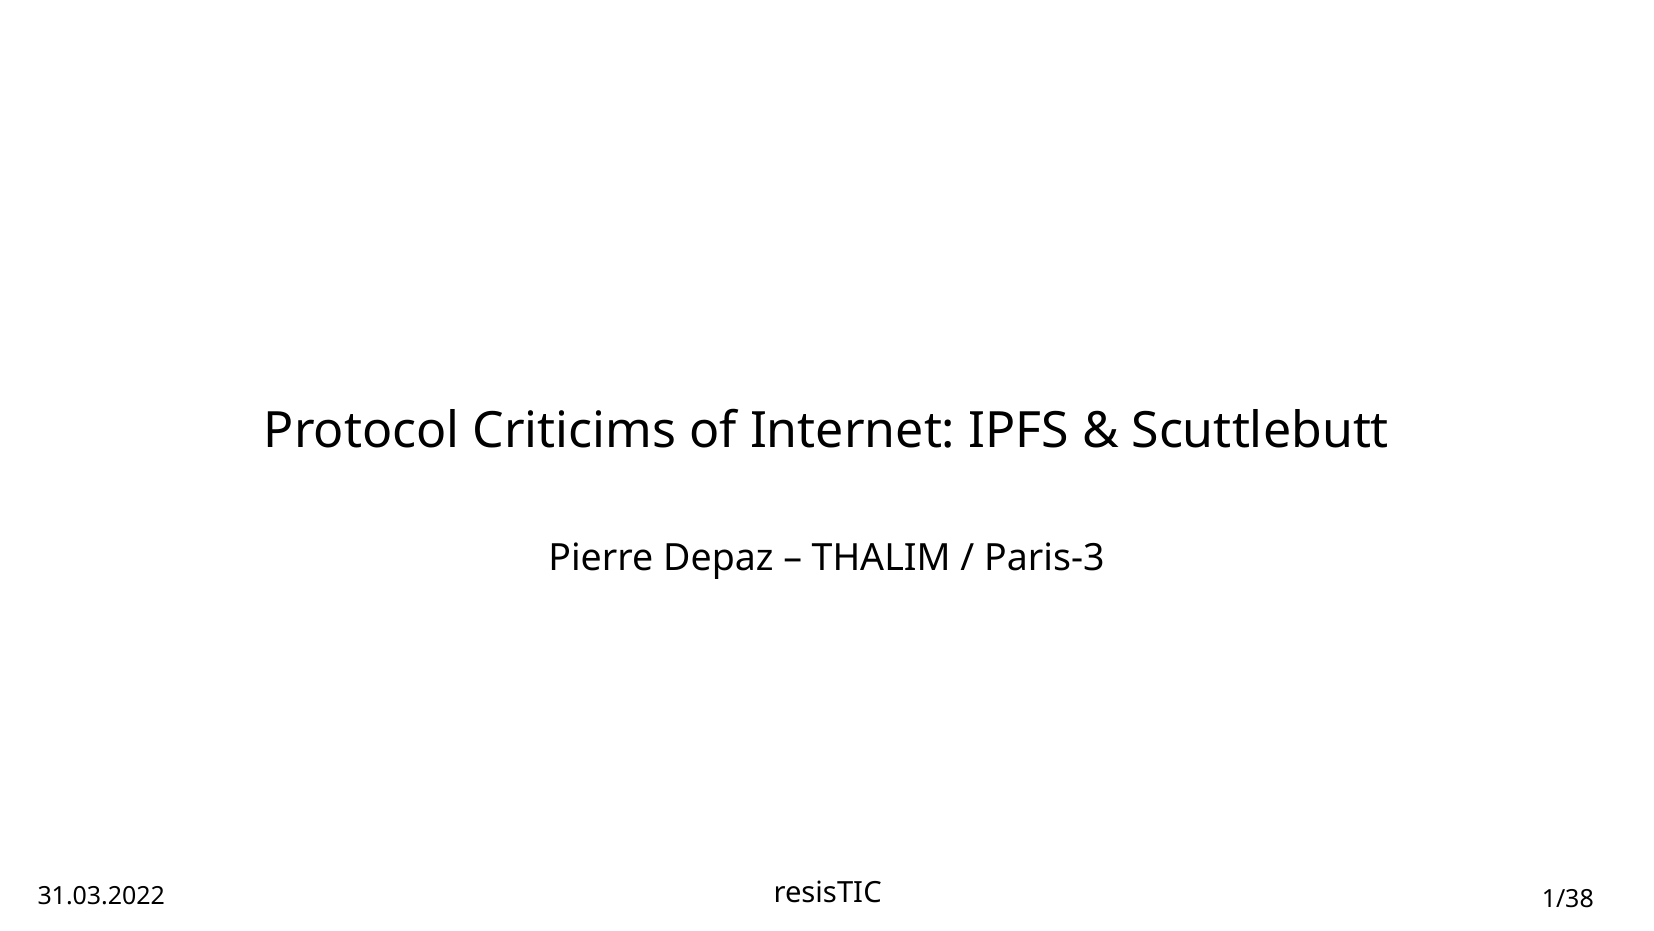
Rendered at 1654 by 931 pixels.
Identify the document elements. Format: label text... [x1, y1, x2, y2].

text_box 1/38 [1383, 873, 1609, 919]
subtitle Protocol Criticims of Internet: IPFS & Scuttlebutt Pierre Depaz – THALIM / Paris-3 [82, 217, 1571, 758]
